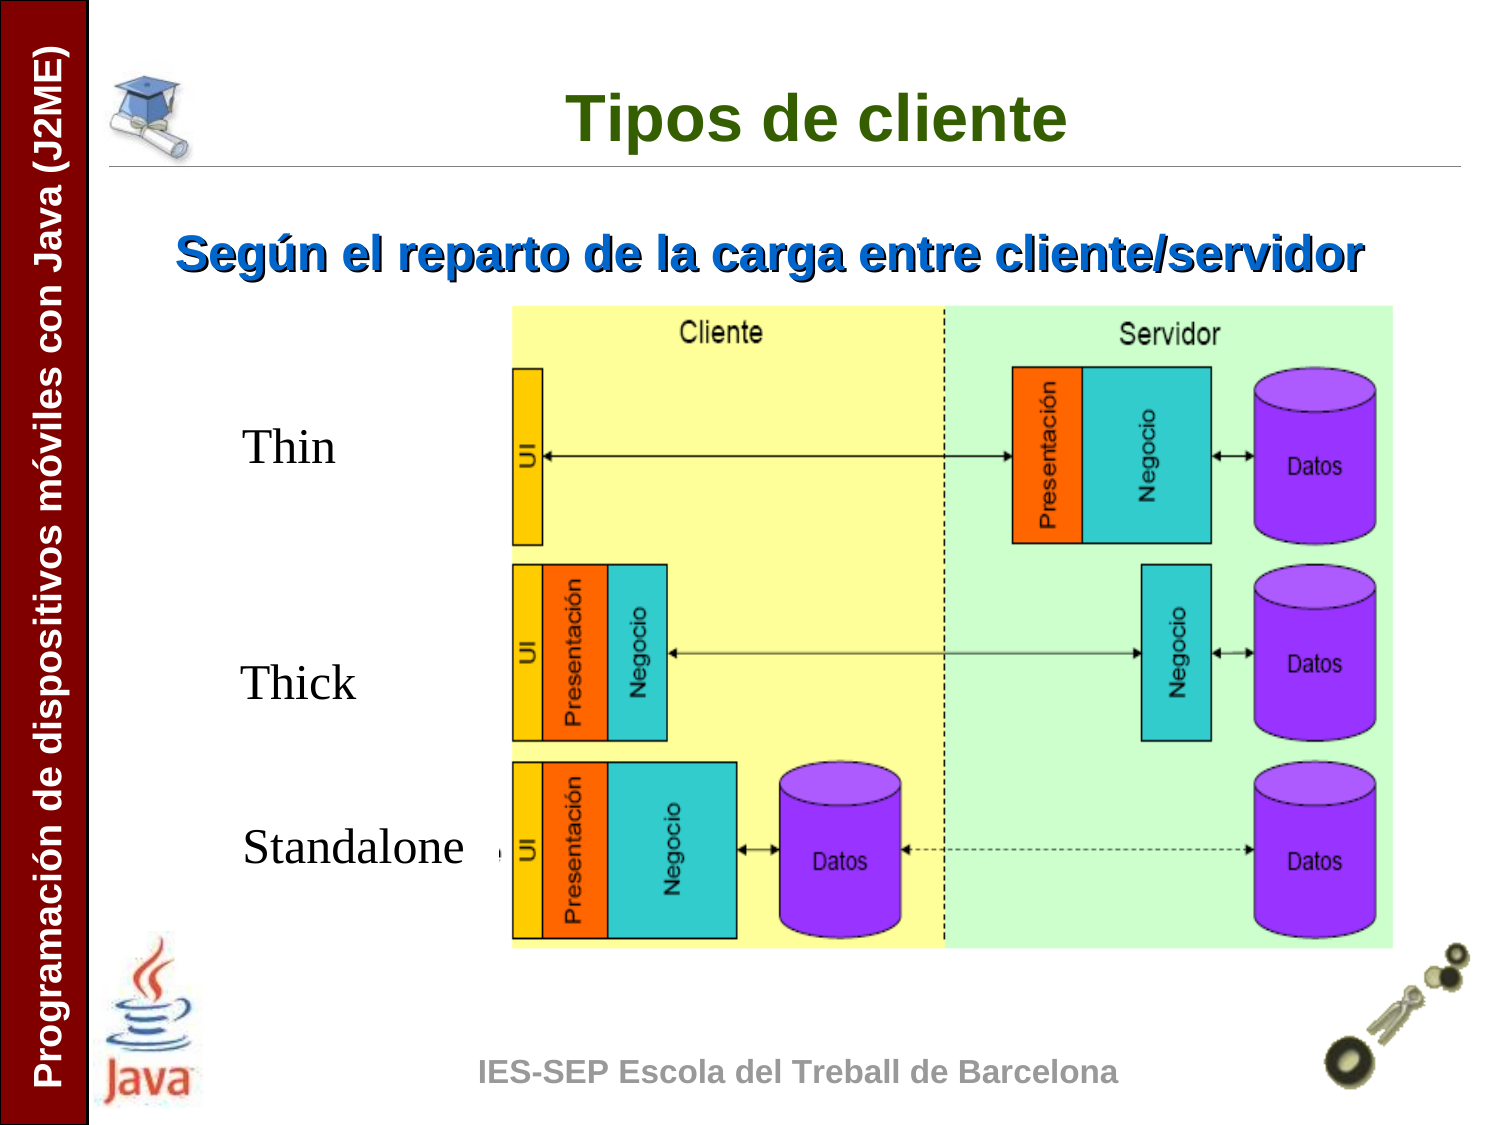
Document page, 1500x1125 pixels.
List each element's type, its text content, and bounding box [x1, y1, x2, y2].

text_box Thick [174, 647, 461, 719]
text_box Thin [177, 411, 463, 482]
picture [93, 931, 204, 1109]
picture [499, 299, 1402, 951]
text_box Standalone [227, 756, 514, 882]
picture [93, 61, 206, 174]
title Tipos de cliente [211, 75, 1424, 163]
picture [1322, 939, 1471, 1094]
list Según el reparto de la carga entre cliente/servidor [174, 224, 1451, 988]
